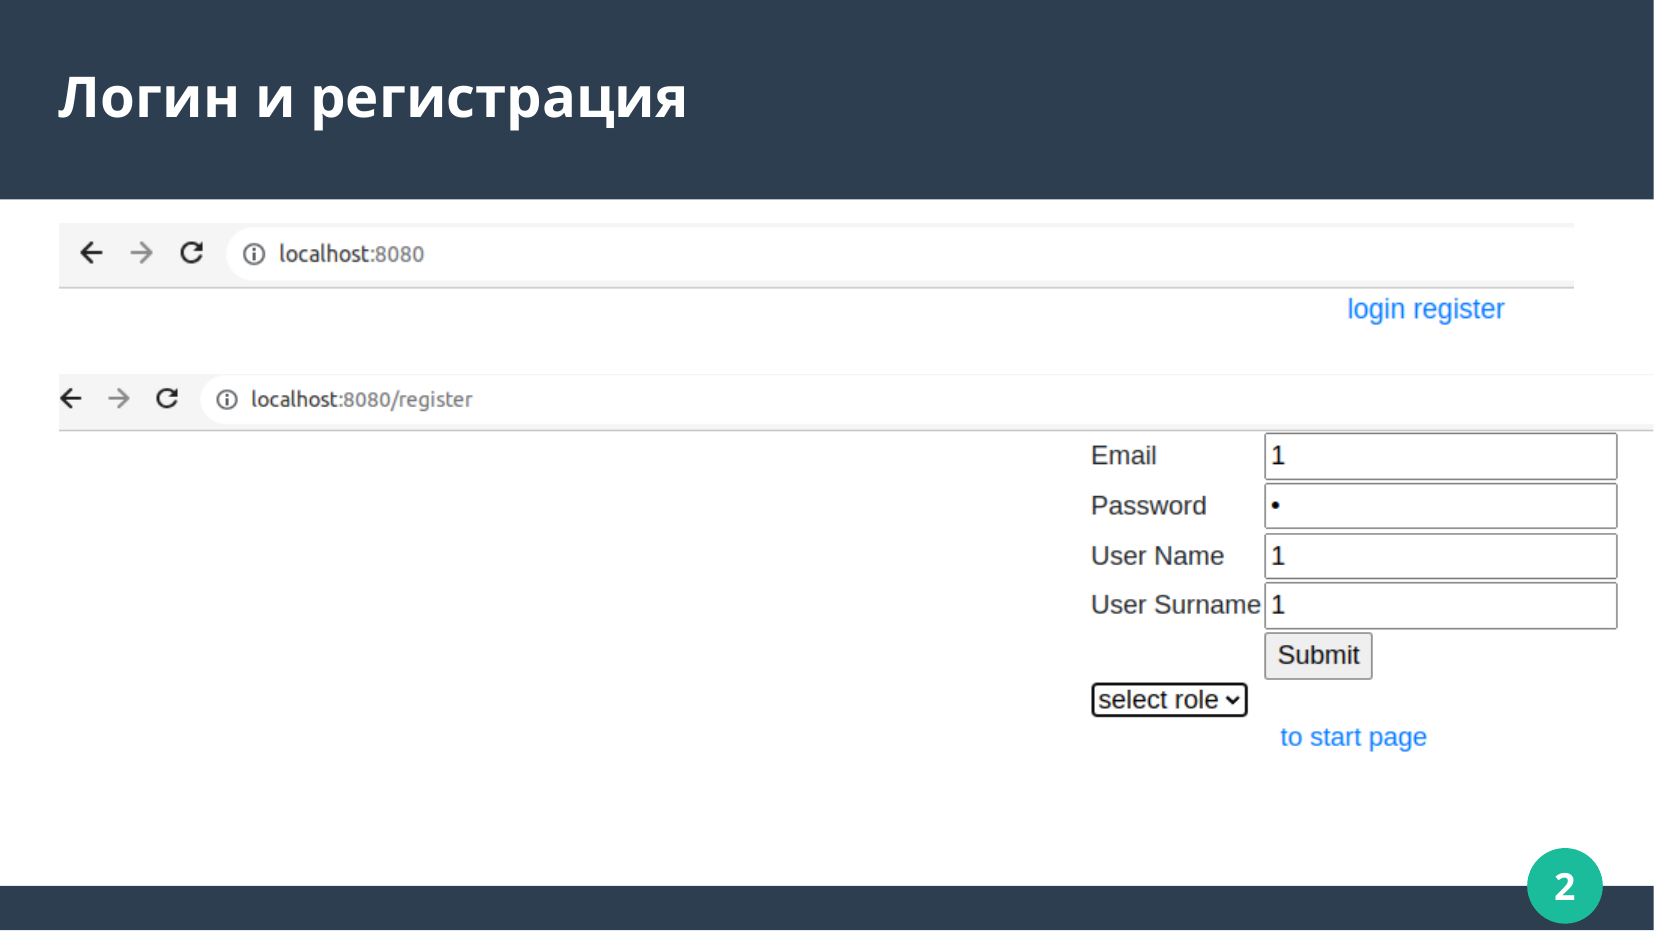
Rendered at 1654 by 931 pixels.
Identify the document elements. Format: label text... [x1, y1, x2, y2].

picture [59, 223, 1654, 826]
title Логин и регистрация [59, 37, 1595, 155]
